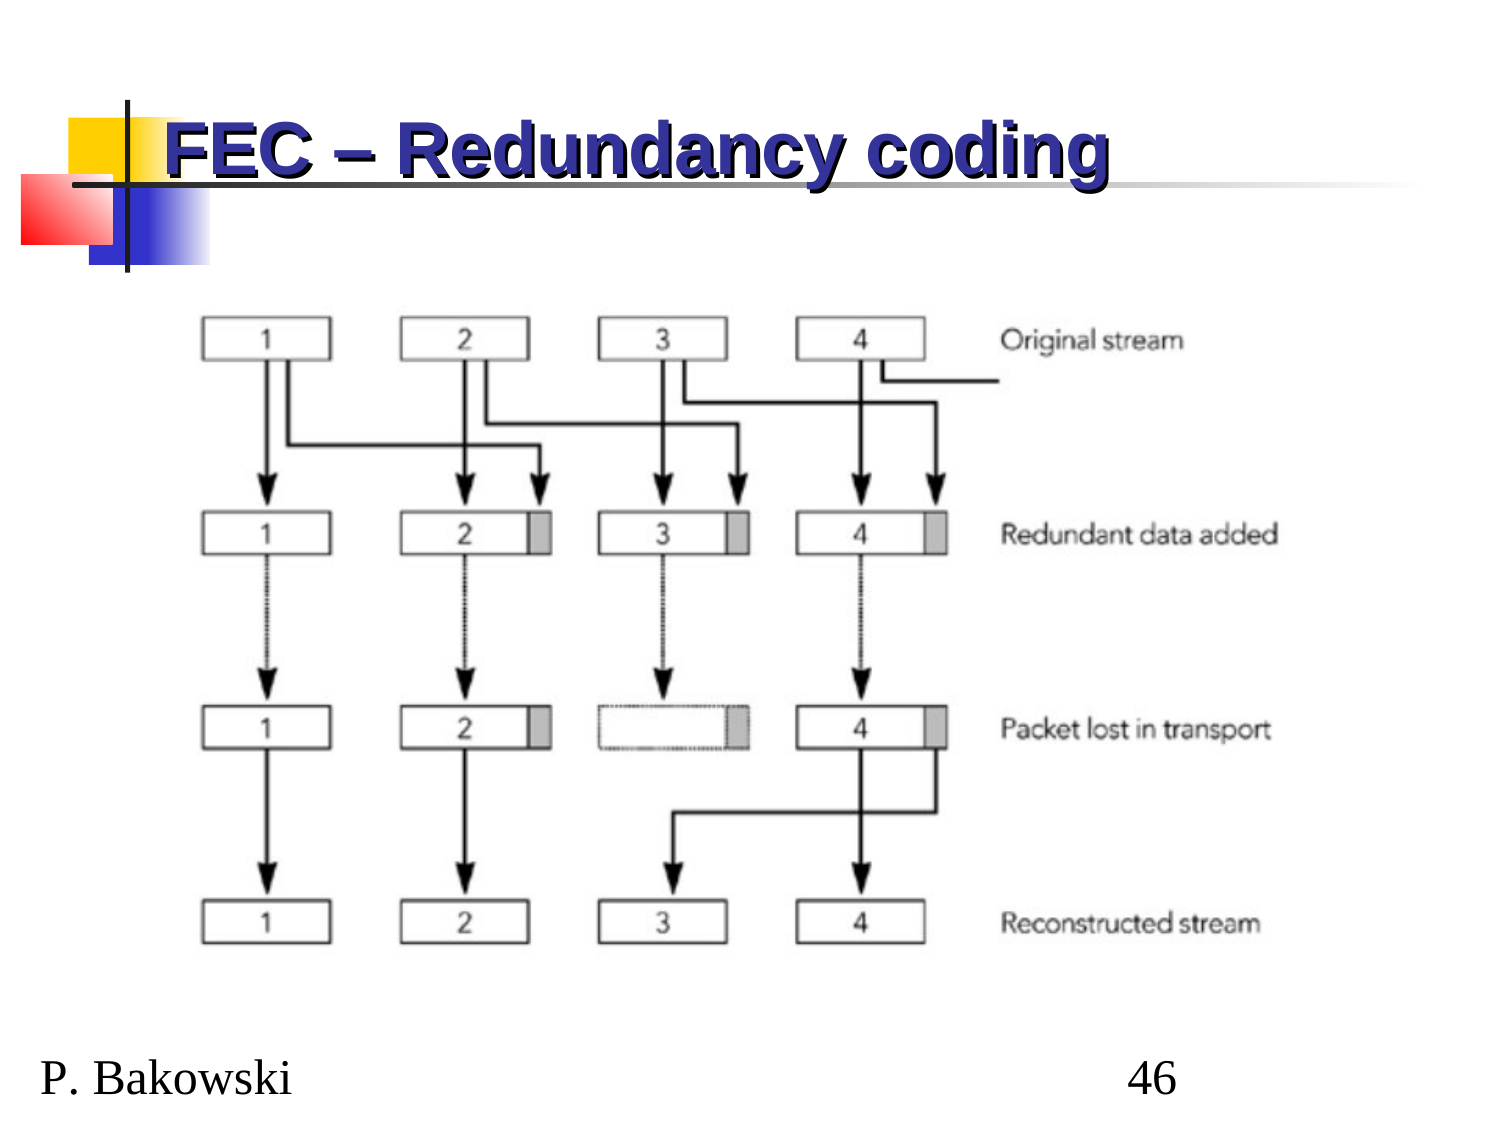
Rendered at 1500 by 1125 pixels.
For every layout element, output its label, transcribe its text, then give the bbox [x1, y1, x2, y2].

title FEC – Redundancy coding [147, 92, 1500, 213]
picture [159, 281, 1288, 957]
